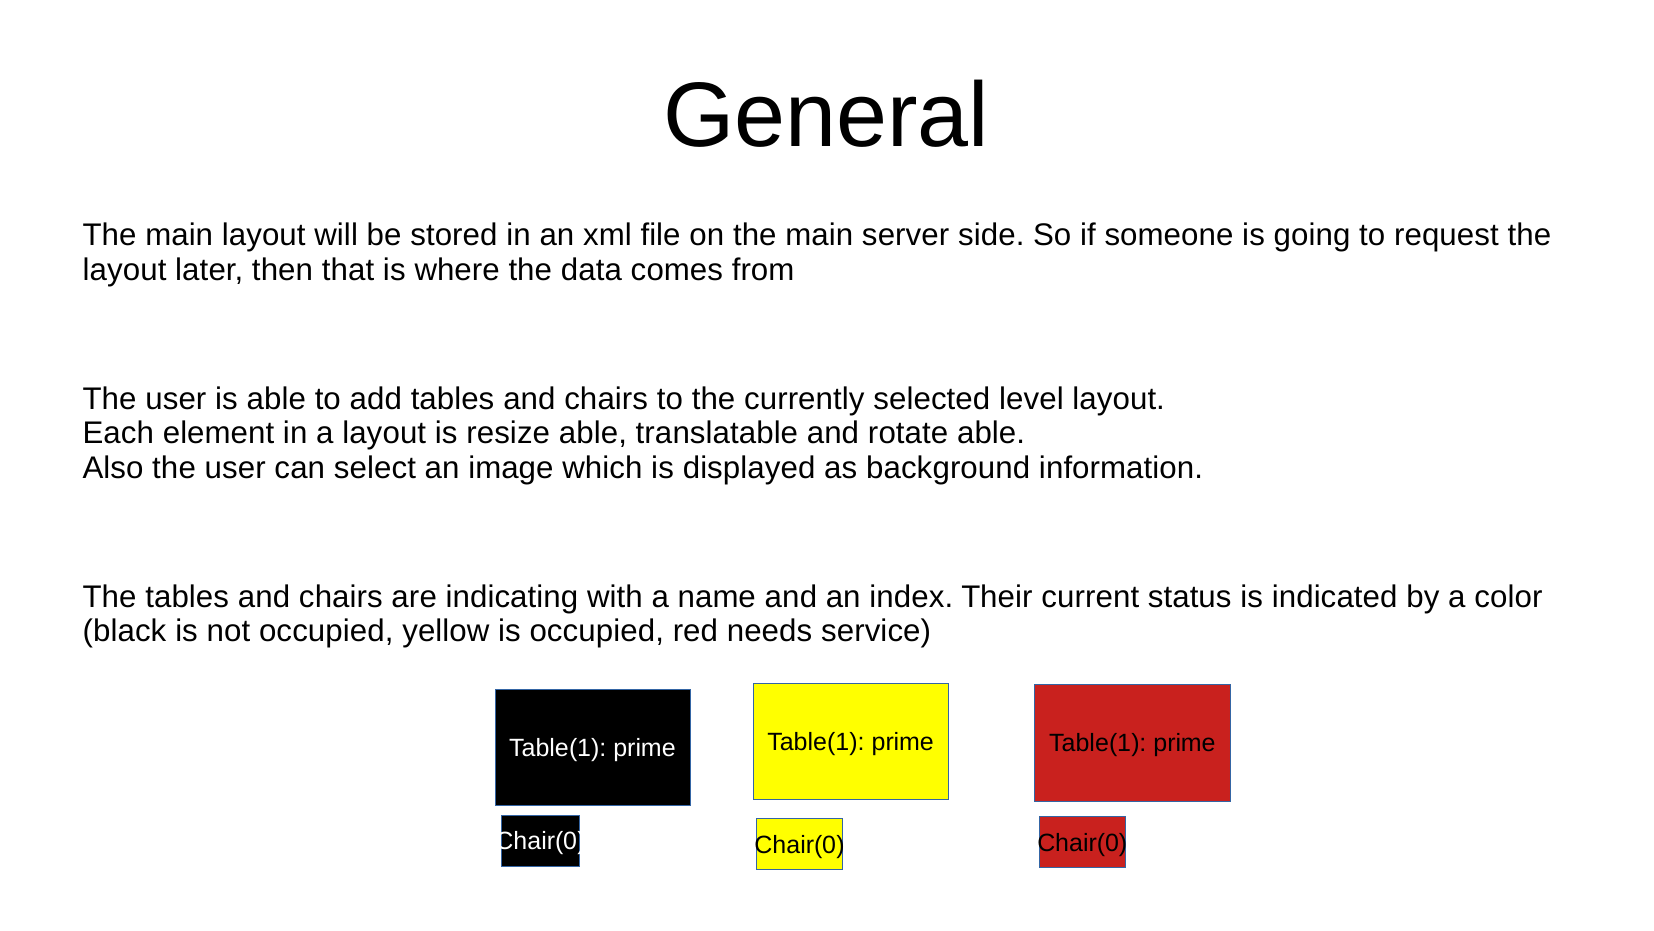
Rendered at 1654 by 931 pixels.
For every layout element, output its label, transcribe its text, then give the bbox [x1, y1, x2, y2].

text_box Table(1): prime [1034, 684, 1231, 802]
text_box Chair(0) [756, 818, 843, 870]
text_box Chair(0) [501, 815, 580, 867]
text_box Chair(0) [1039, 816, 1126, 868]
text_box Table(1): prime [495, 689, 691, 806]
title General [82, 37, 1571, 193]
list The main layout will be stored in an xml file on the main server side. So if someone is going to request the layout later, then that is where the data comes from The user is able to add tables and chairs to the currently selected level layout. Each element in a layout is resize able, translatable and rotate able. Also the user can select an image which is displayed as background information. The tables and chairs are indicating with a name and an index. Their current status is indicated by a color (black is not occupied, yellow is occupied, red needs service) [82, 217, 1571, 758]
text_box Table(1): prime [753, 683, 949, 800]
